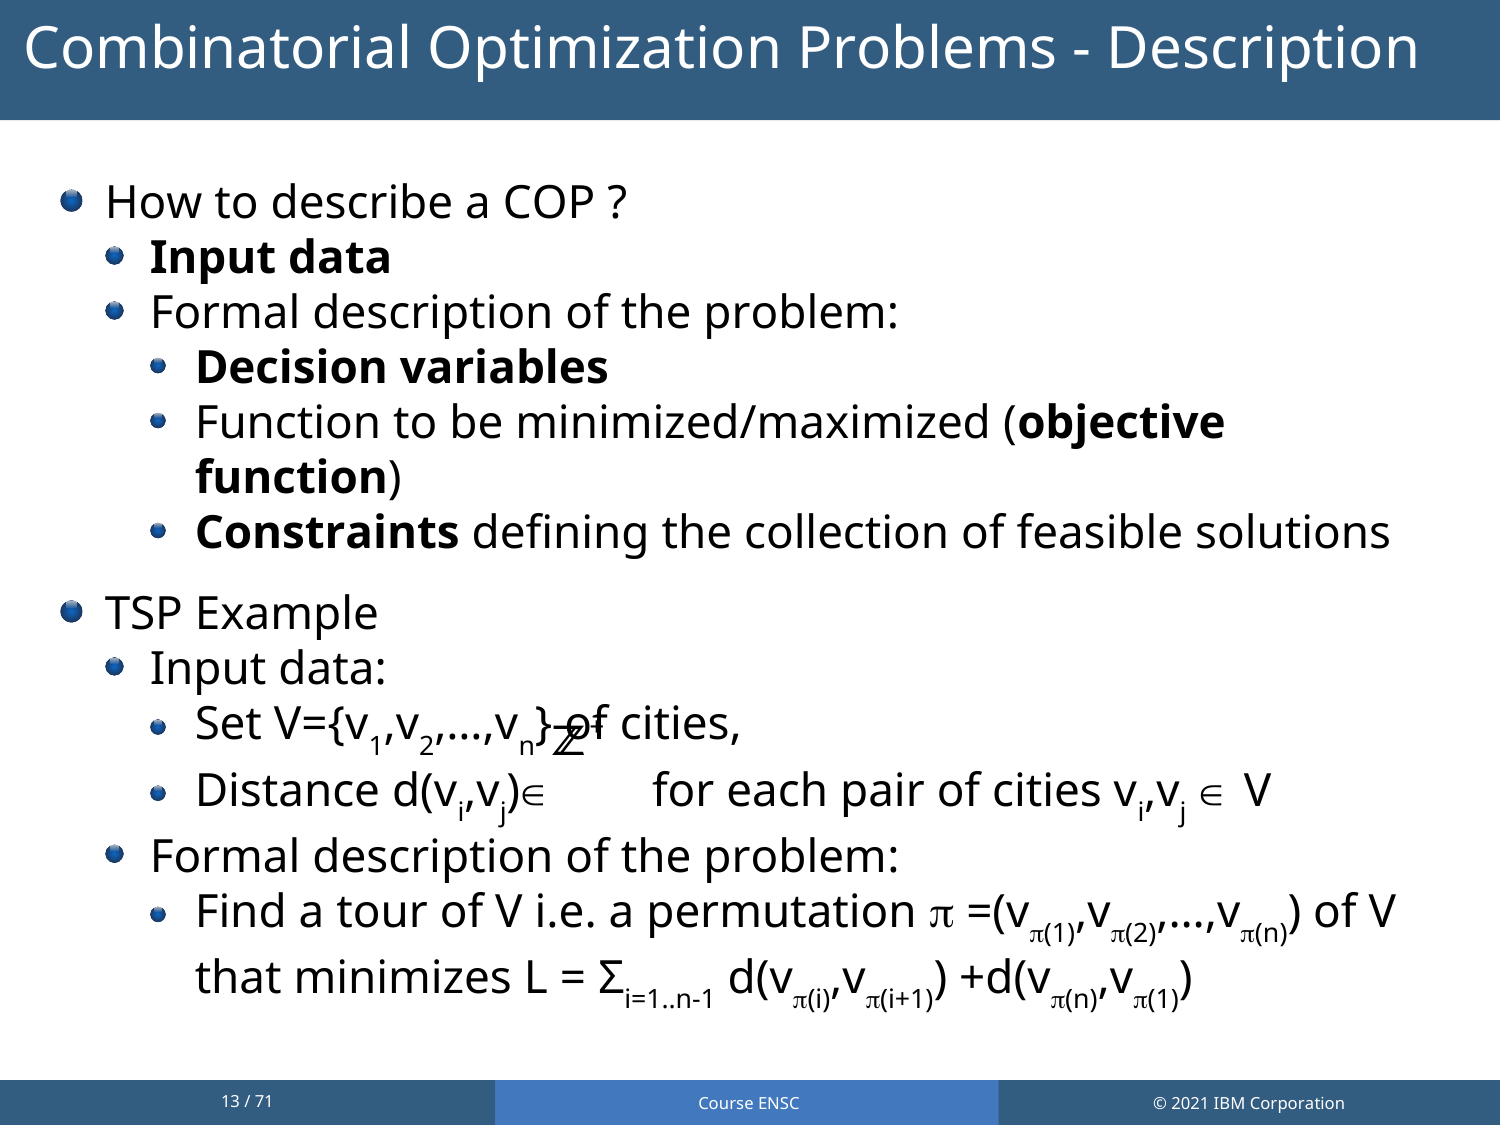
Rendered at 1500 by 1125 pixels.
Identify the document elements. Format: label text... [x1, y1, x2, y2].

title Combinatorial Optimization Problems - Description [0, 0, 1500, 121]
list How to describe a COP ? Input data Formal description of the problem: Decision variables Function to be minimized/maximized (objective function) Constraints defining the collection of feasible solutions TSP Example Input data: Set V={v1,v2,…,vn} of cities, Distance d(vi,vj)∈ for each pair of cities vi,vj ∈ V Formal description of the problem: Find a tour of V i.e. a permutation π =(vπ(1),vπ(2),…,vπ(n)) of V that minimizes L = Σi=1..n-1 d(vπ(i),vπ(i+1)) +d(vπ(n),vπ(1)) [45, 165, 1441, 1036]
chart [540, 710, 616, 765]
